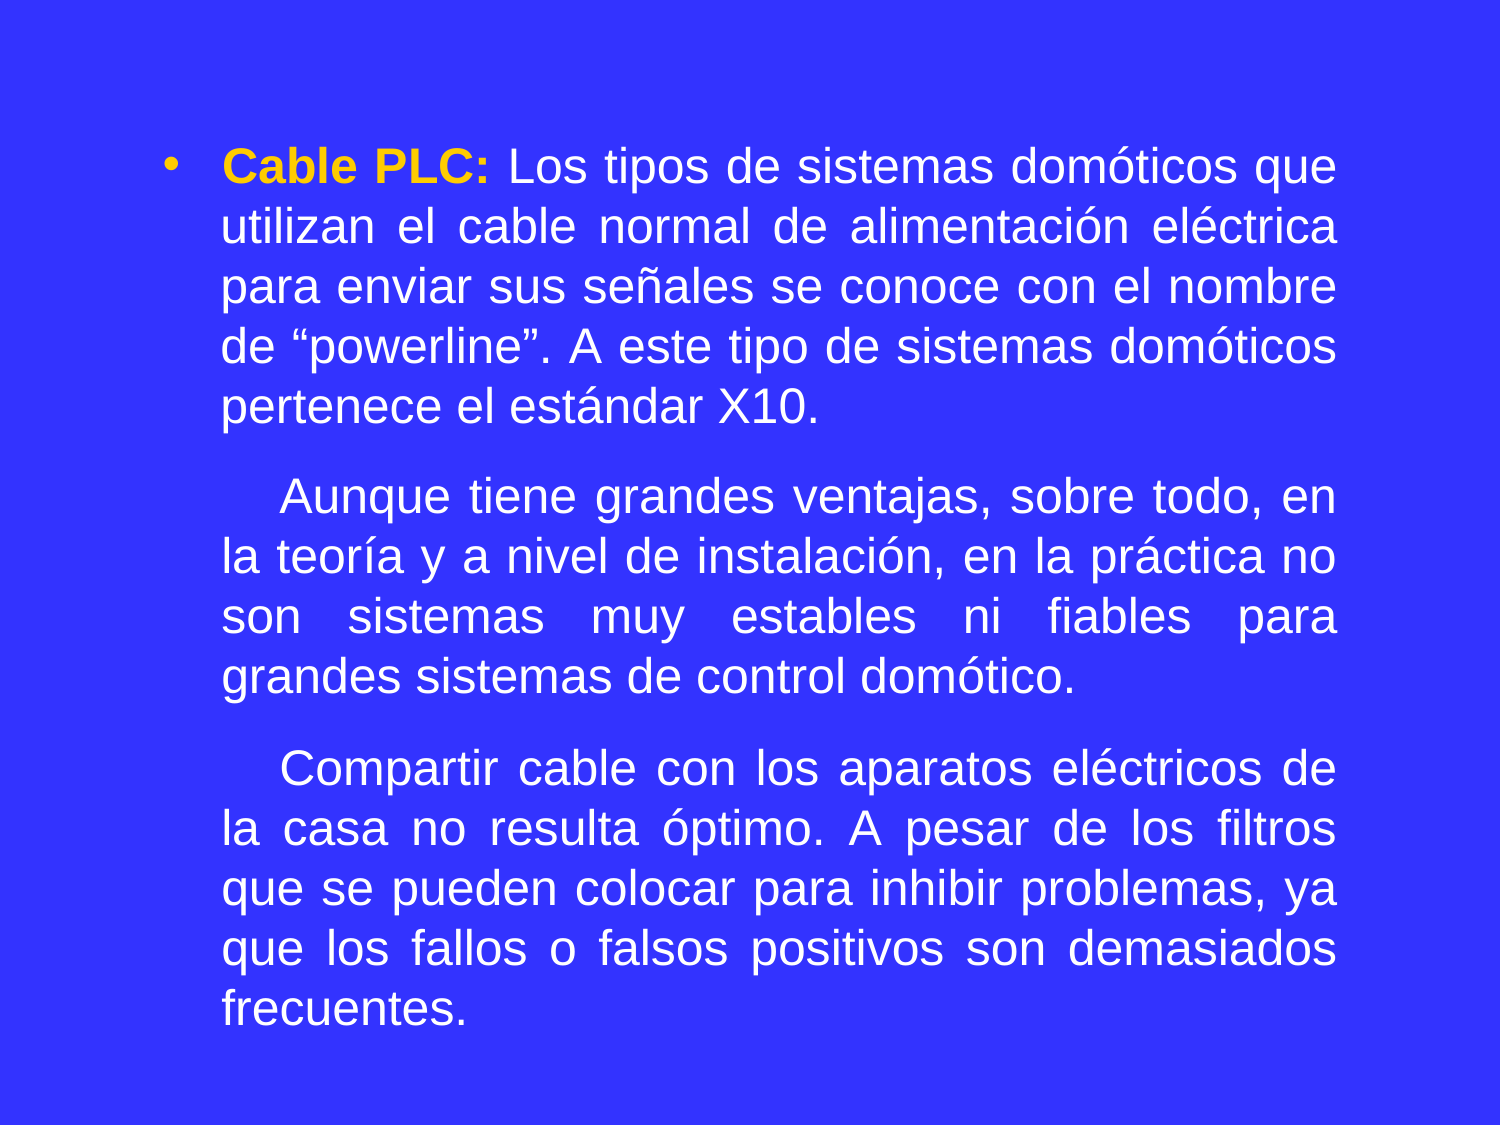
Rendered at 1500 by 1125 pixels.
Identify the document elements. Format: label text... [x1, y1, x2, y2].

text_box Cable PLC: Los tipos de sistemas domóticos que utilizan el cable normal de alimentación eléctrica para enviar sus señales se conoce con el nombre de “powerline”. A este tipo de sistemas domóticos pertenece el estándar X10. [147, 125, 1353, 441]
text_box Aunque tiene grandes ventajas, sobre todo, en la teoría y a nivel de instalación, en la práctica no son sistemas muy estables ni fiables para grandes sistemas de control domótico. Compartir cable con los aparatos eléctricos de la casa no resulta óptimo. A pesar de los filtros que se pueden colocar para inhibir problemas, ya que los fallos o falsos positivos son demasiados frecuentes. [206, 456, 1353, 1043]
